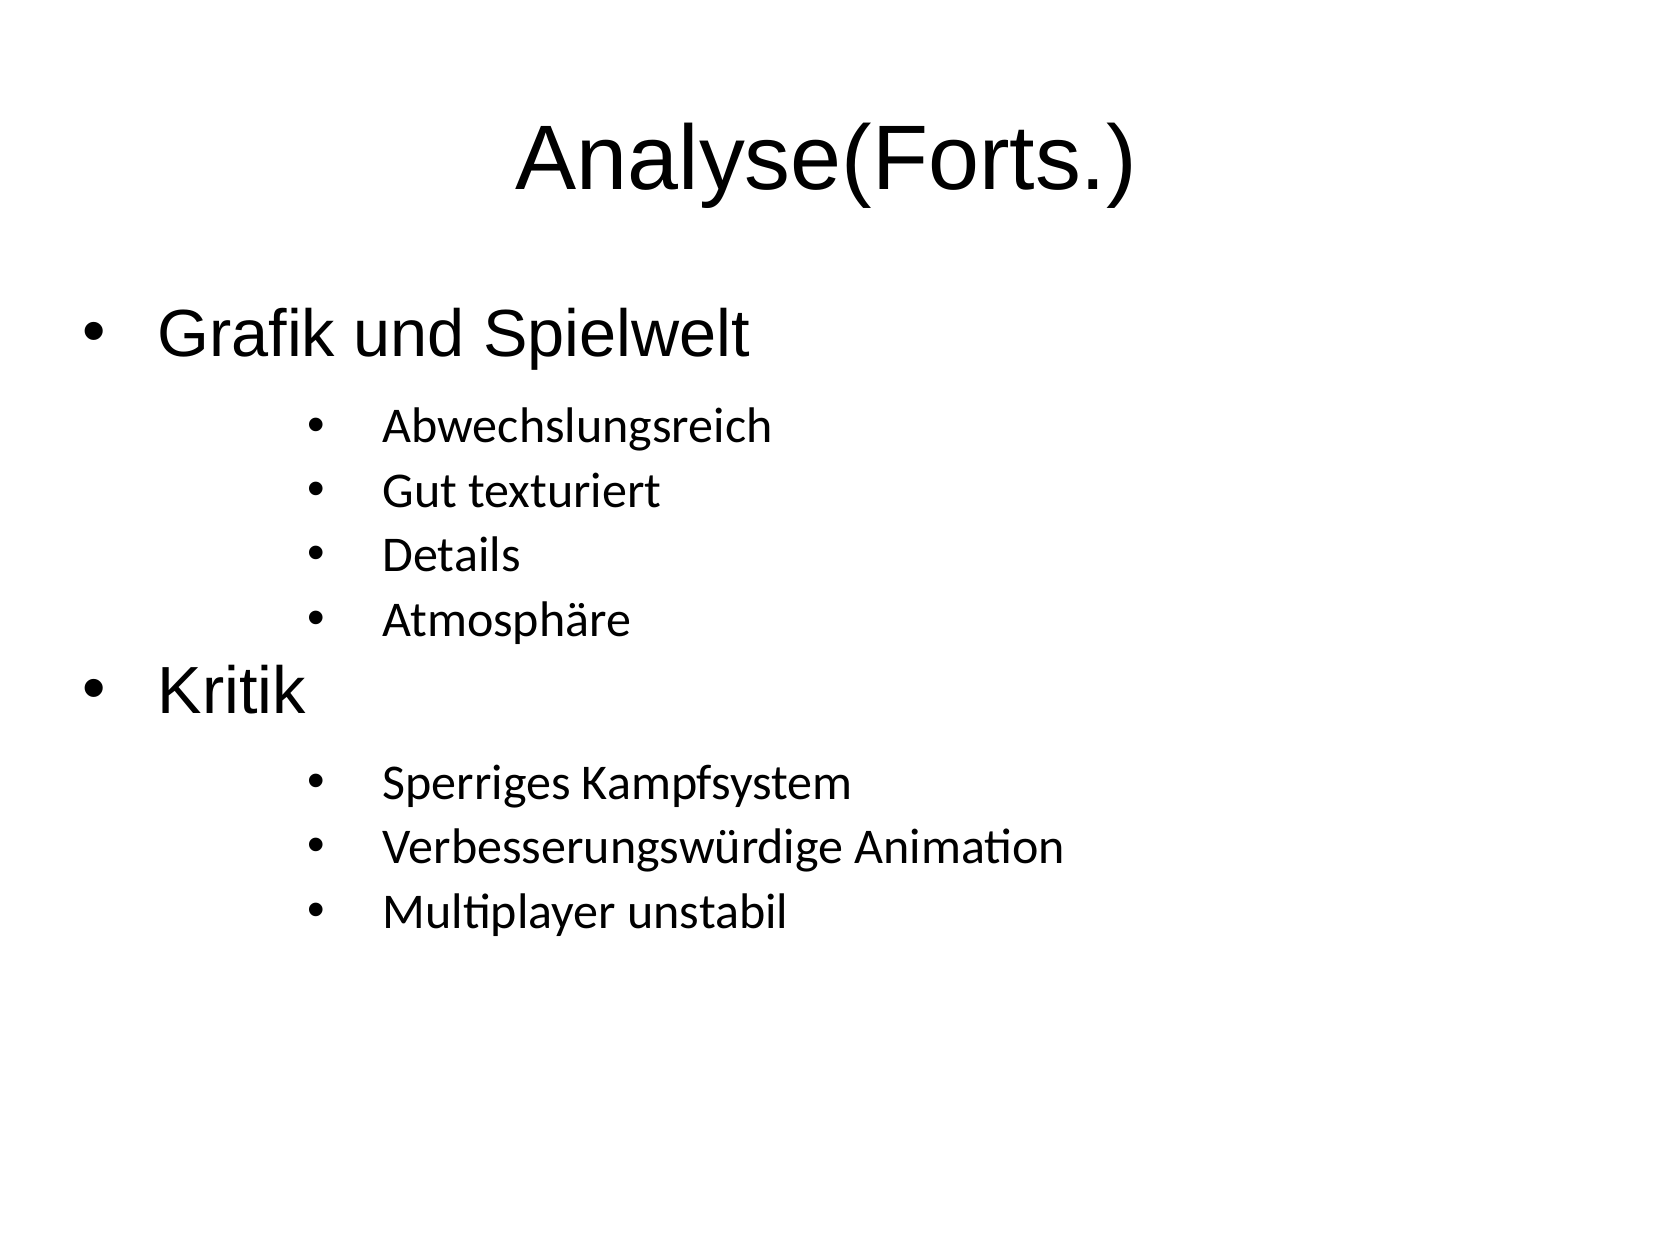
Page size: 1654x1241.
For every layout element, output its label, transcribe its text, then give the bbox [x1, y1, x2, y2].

title Analyse(Forts.) [82, 49, 1571, 257]
list Grafik und Spielwelt Abwechslungsreich Gut texturiert Details Atmosphäre Kritik Sperriges Kampfsystem Verbesserungswürdige Animation Multiplayer unstabil [82, 290, 1571, 1109]
